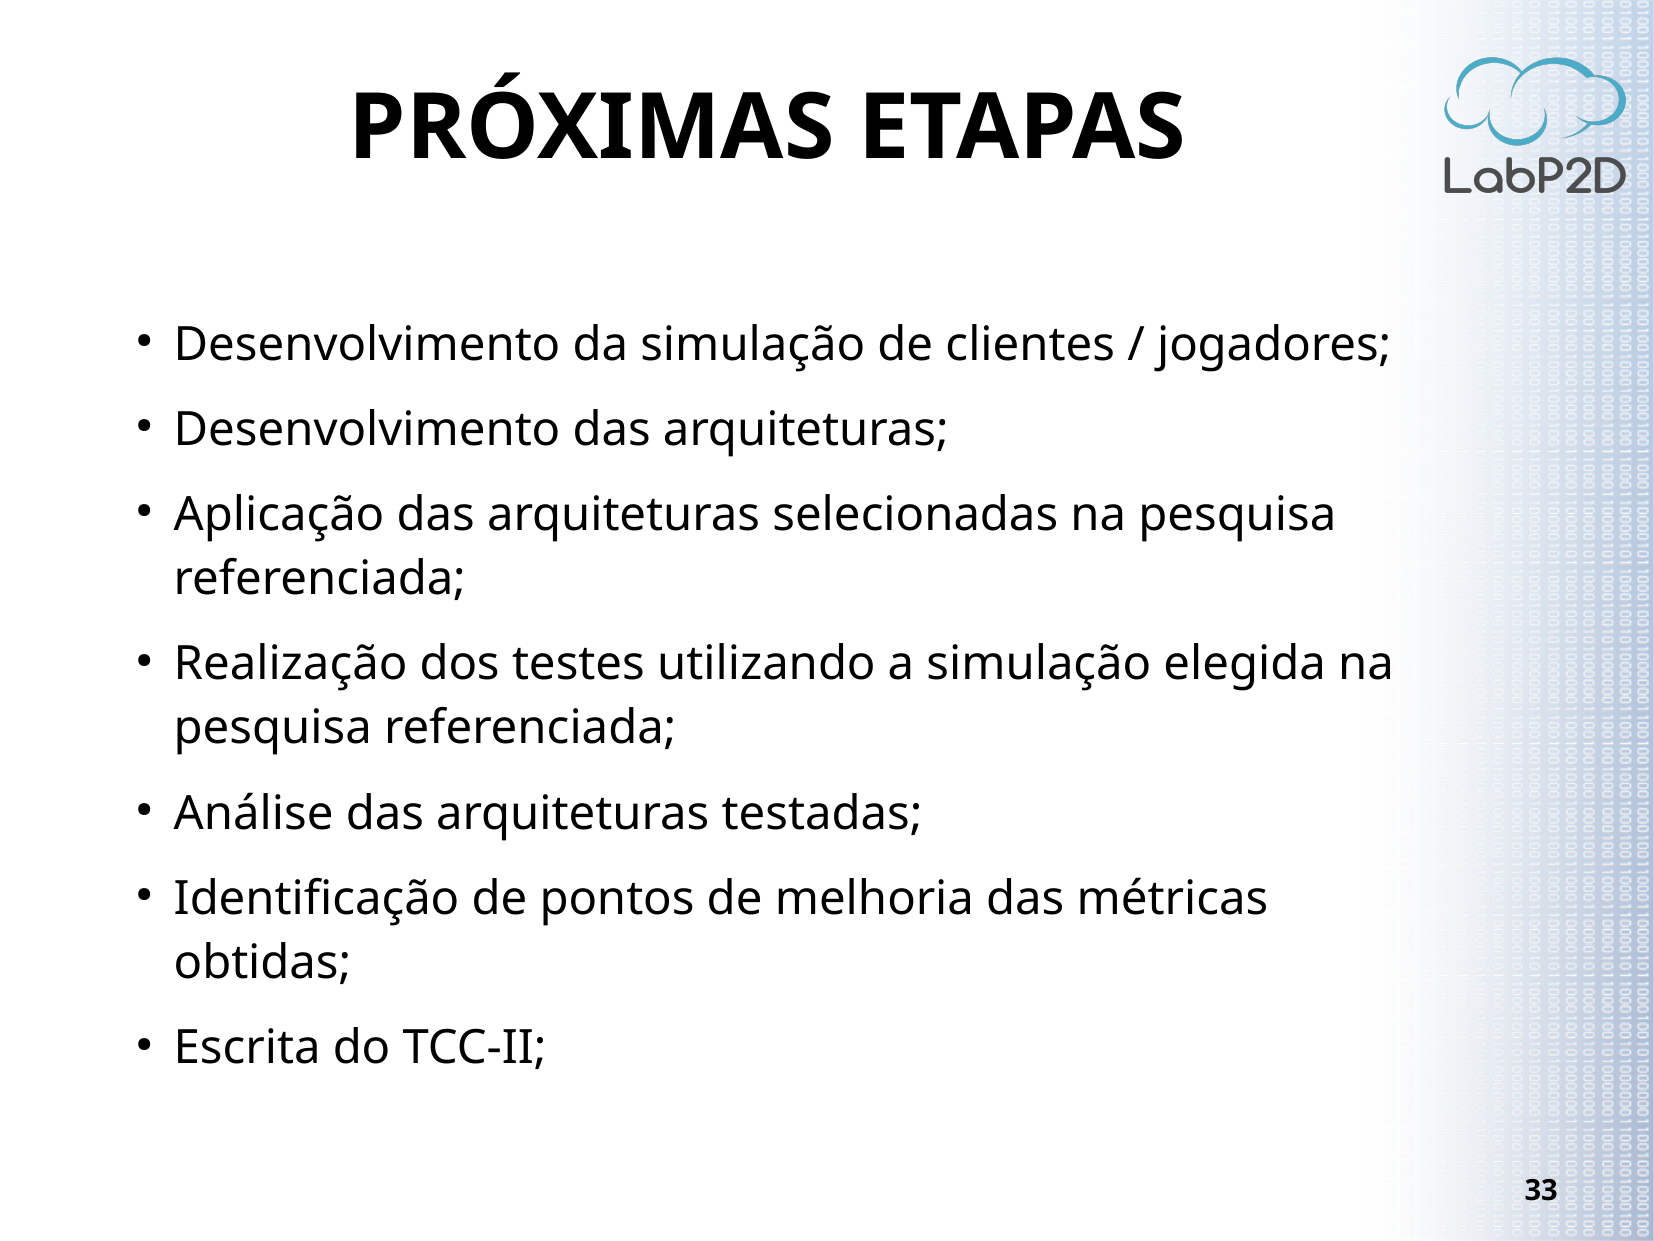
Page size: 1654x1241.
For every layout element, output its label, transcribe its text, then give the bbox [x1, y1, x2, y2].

picture [1360, 1, 1654, 1240]
list Desenvolvimento da simulação de clientes / jogadores; Desenvolvimento das arquiteturas; Aplicação das arquiteturas selecionadas na pesquisa referenciada; Realização dos testes utilizando a simulação elegida na pesquisa referenciada; Análise das arquiteturas testadas; Identificação de pontos de melhoria das métricas obtidas; Escrita do TCC-II; [123, 271, 1406, 1116]
title PRÓXIMAS ETAPAS [82, 19, 1453, 227]
